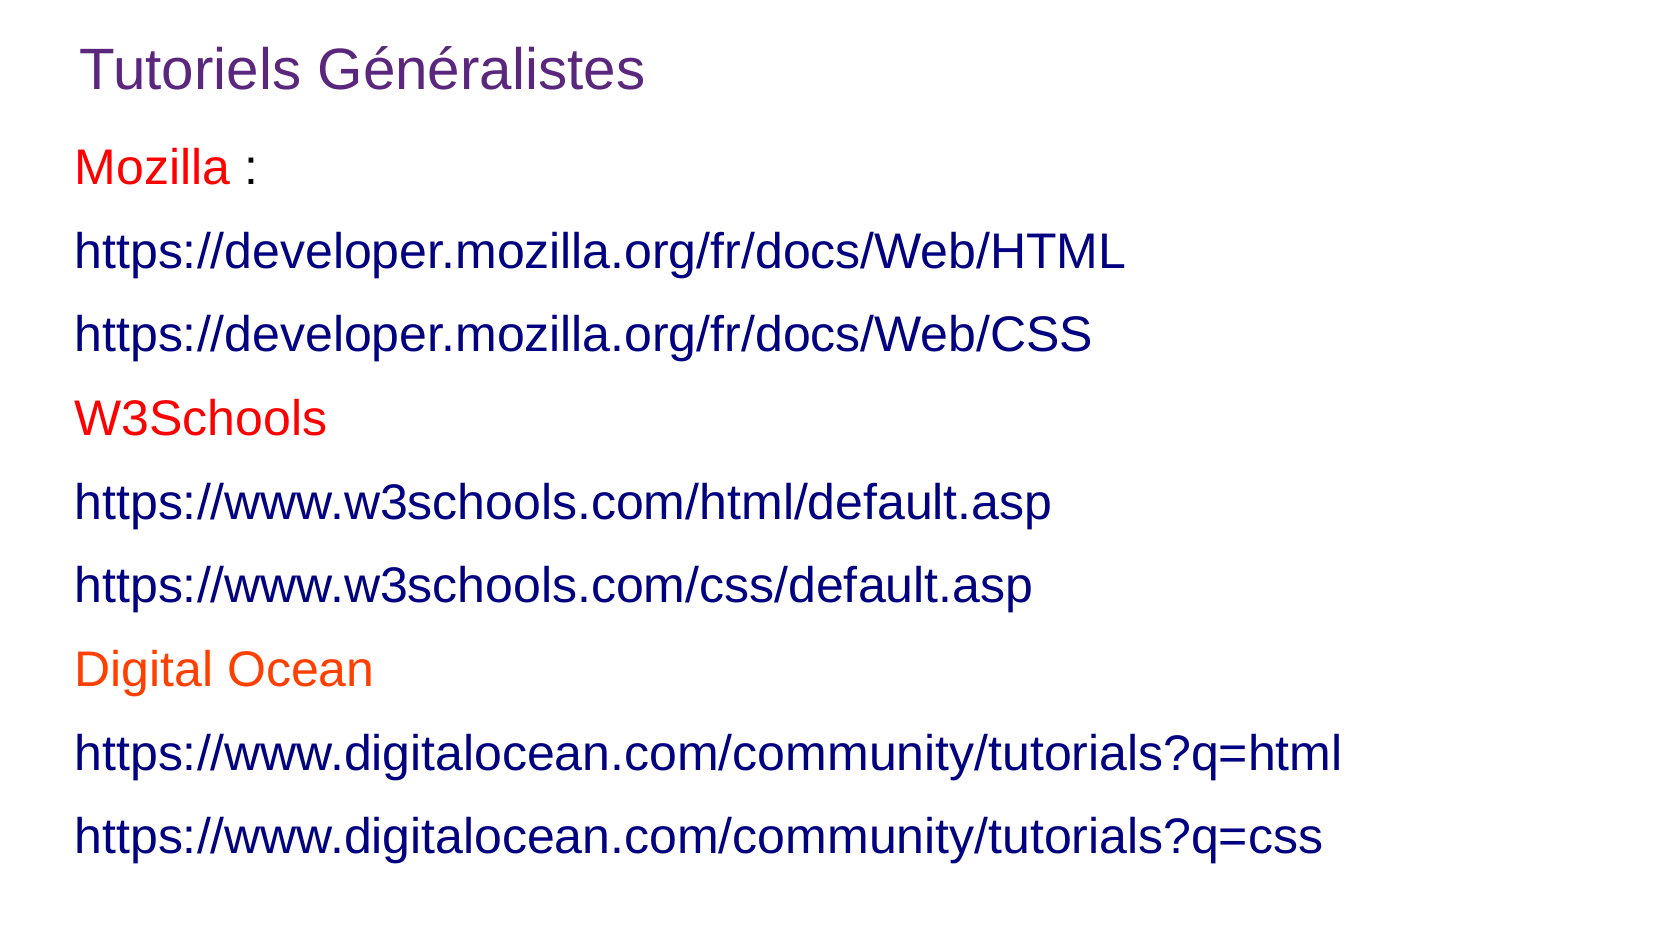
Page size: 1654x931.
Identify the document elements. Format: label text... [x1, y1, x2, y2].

text_box Mozilla : https://developer.mozilla.org/fr/docs/Web/HTML https://developer.mozilla.org/fr/docs/Web/CSS W3Schools https://www.w3schools.com/html/default.asp https://www.w3schools.com/css/default.asp Digital Ocean https://www.digitalocean.com/community/tutorials?q=html https://www.digitalocean.com/community/tutorials?q=css [74, 111, 1564, 865]
title Tutoriels Généralistes [79, 36, 1557, 111]
